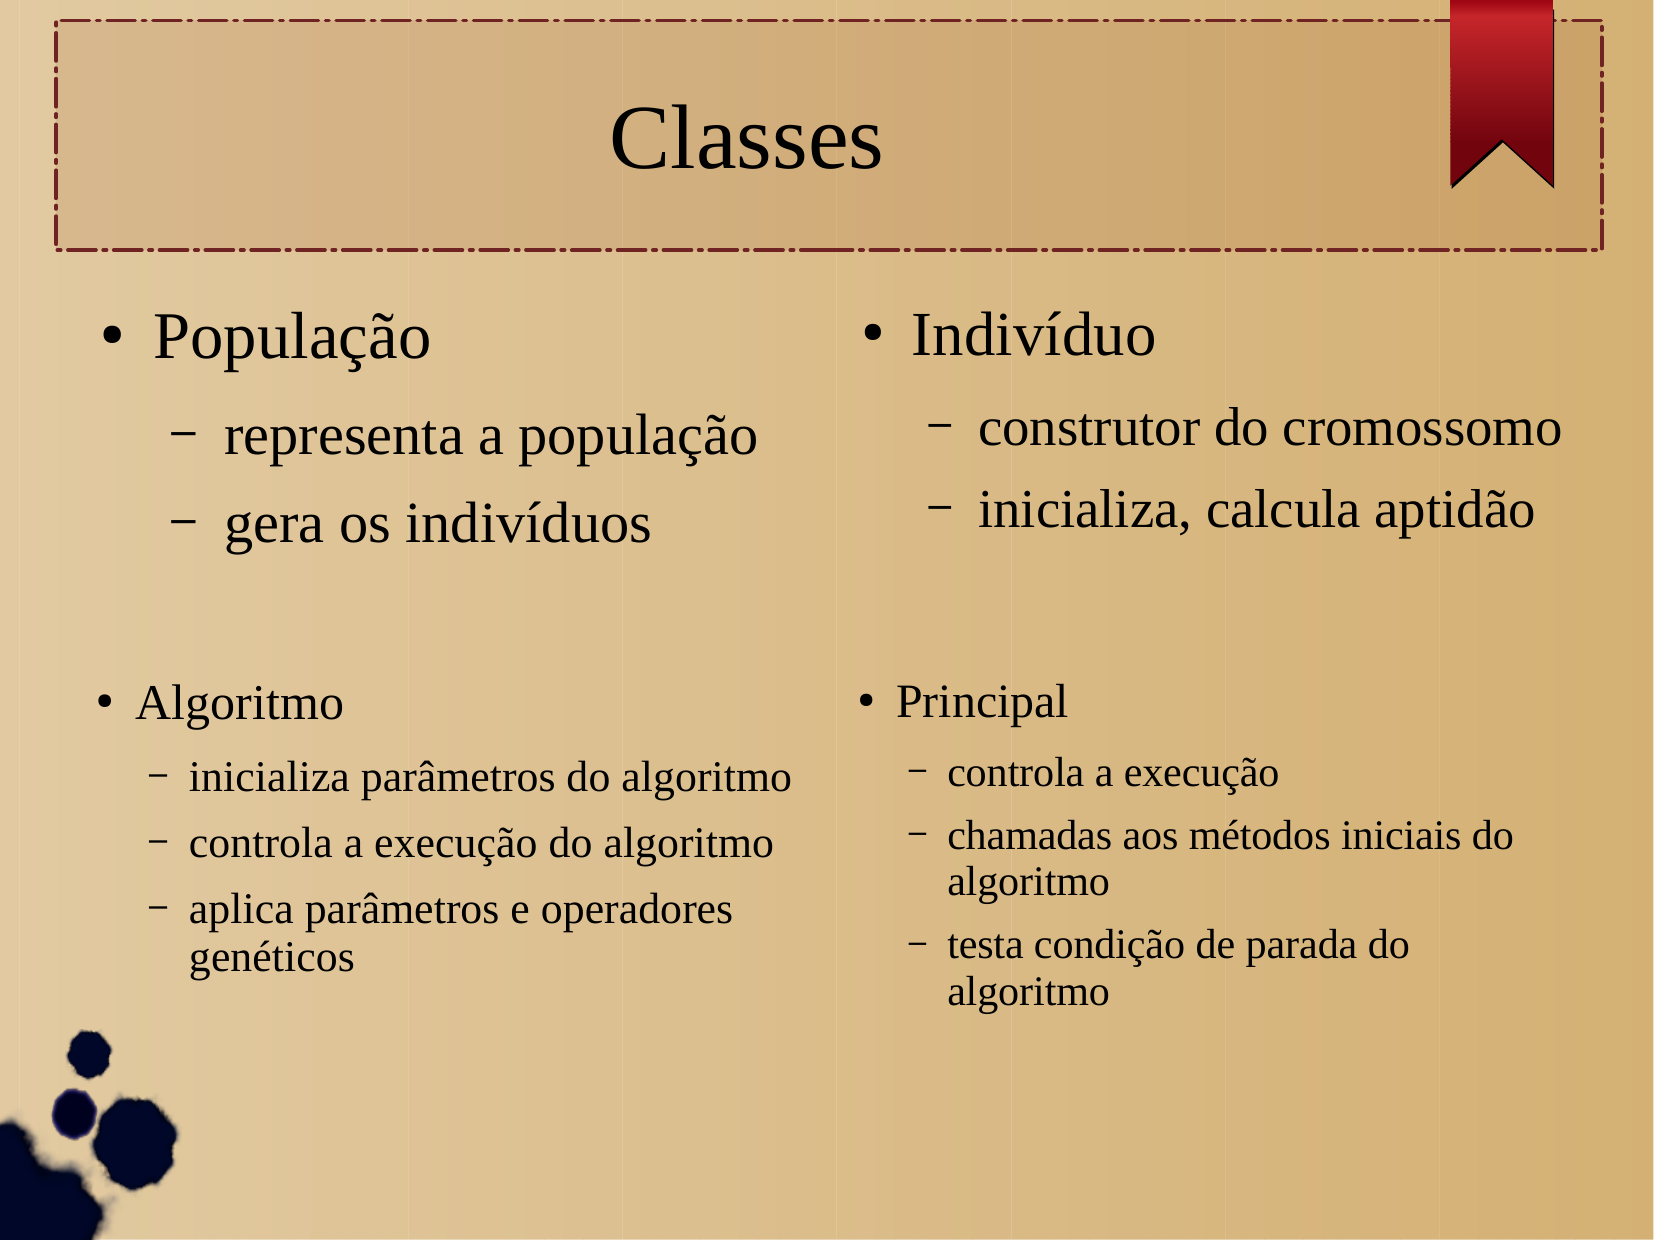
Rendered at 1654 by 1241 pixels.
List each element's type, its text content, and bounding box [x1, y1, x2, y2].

title Classes [82, 47, 1412, 229]
list Principal controla a execução chamadas aos métodos iniciais do algoritmo testa condição de parada do algoritmo [845, 674, 1572, 1018]
list População representa a população gera os indivíduos [82, 299, 809, 643]
list Algoritmo inicializa parâmetros do algoritmo controla a execução do algoritmo aplica parâmetros e operadores genéticos [82, 674, 809, 1018]
list Indivíduo construtor do cromossomo inicializa, calcula aptidão [845, 299, 1572, 643]
